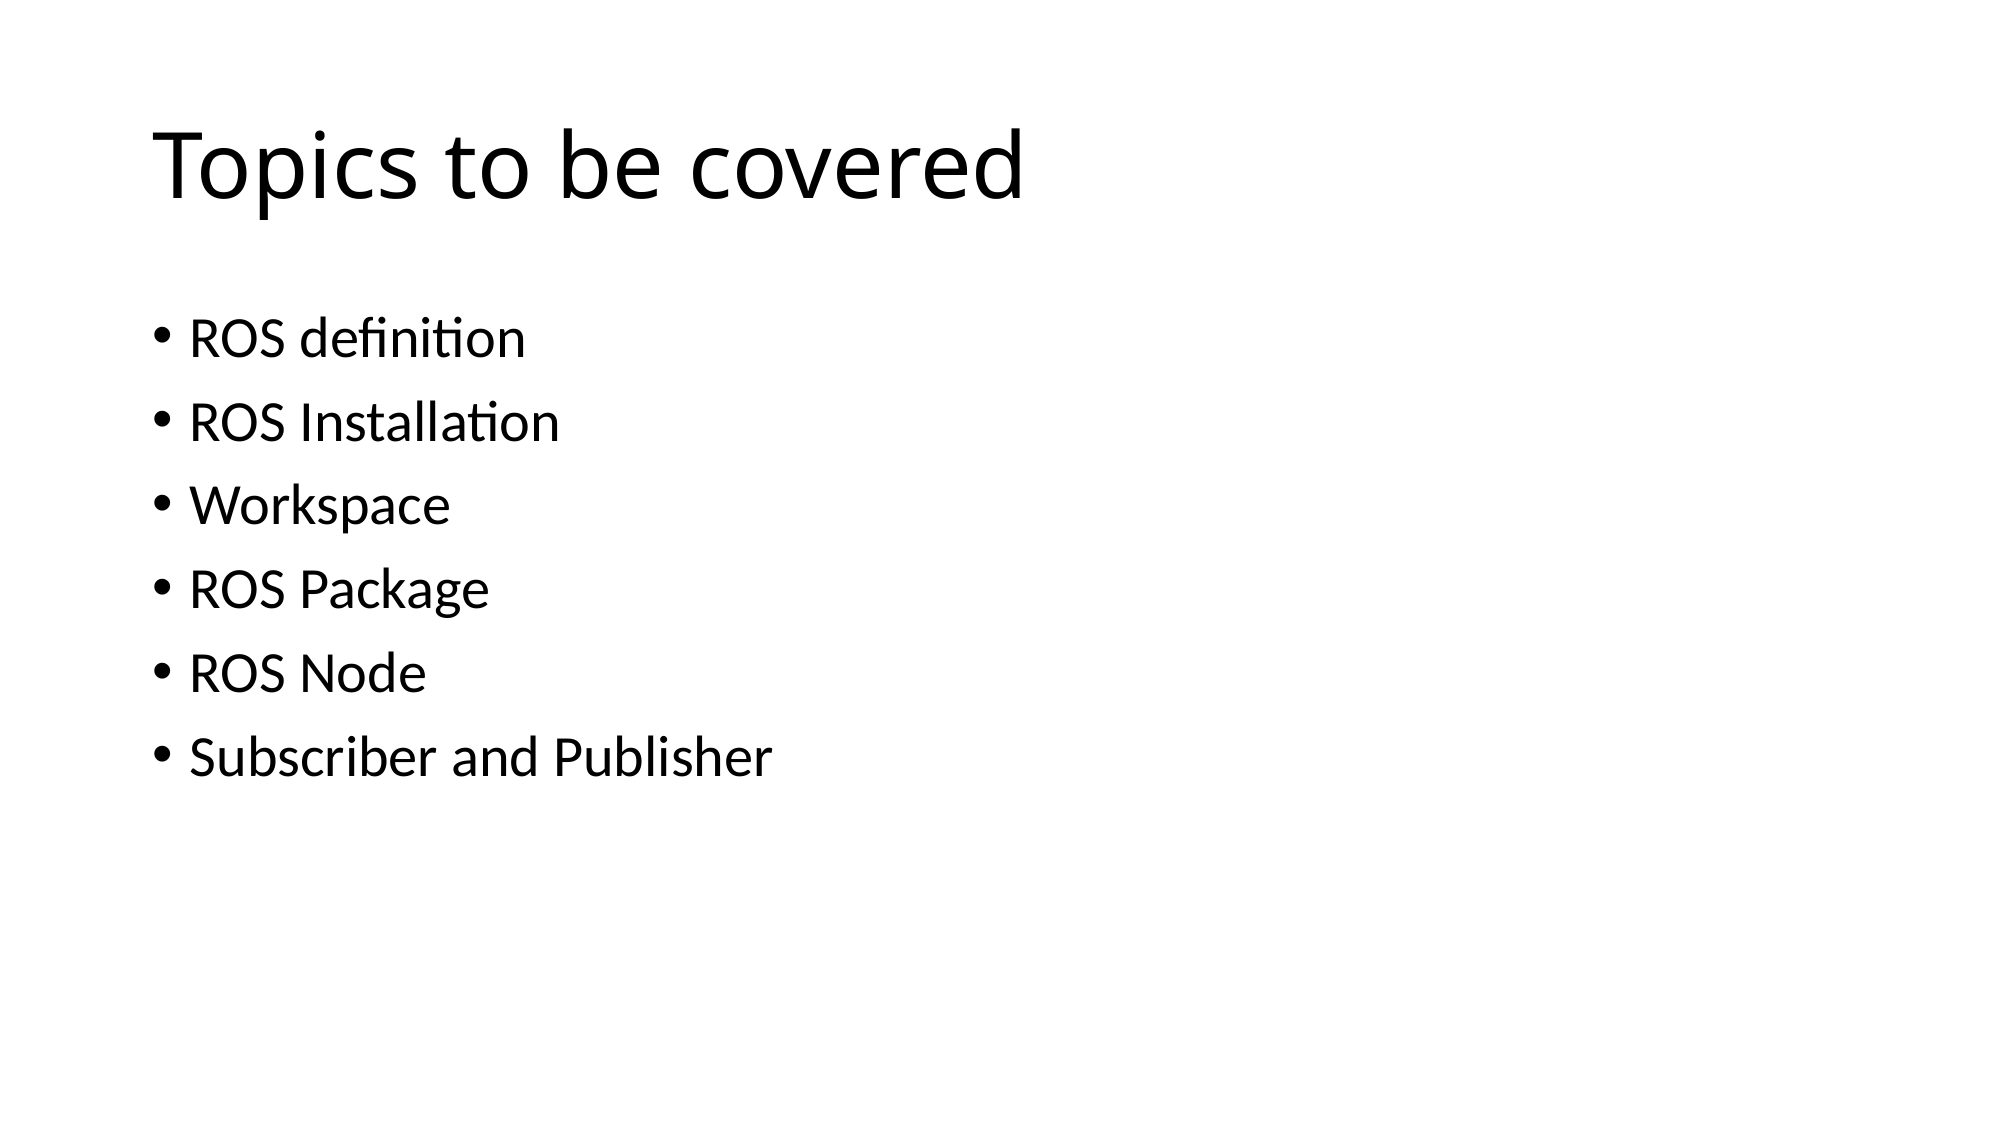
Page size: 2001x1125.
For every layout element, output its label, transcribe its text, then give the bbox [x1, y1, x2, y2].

list ROS definition ROS Installation Workspace ROS Package ROS Node Subscriber and Publisher [137, 299, 1863, 871]
title Topics to be covered [137, 59, 1863, 278]
